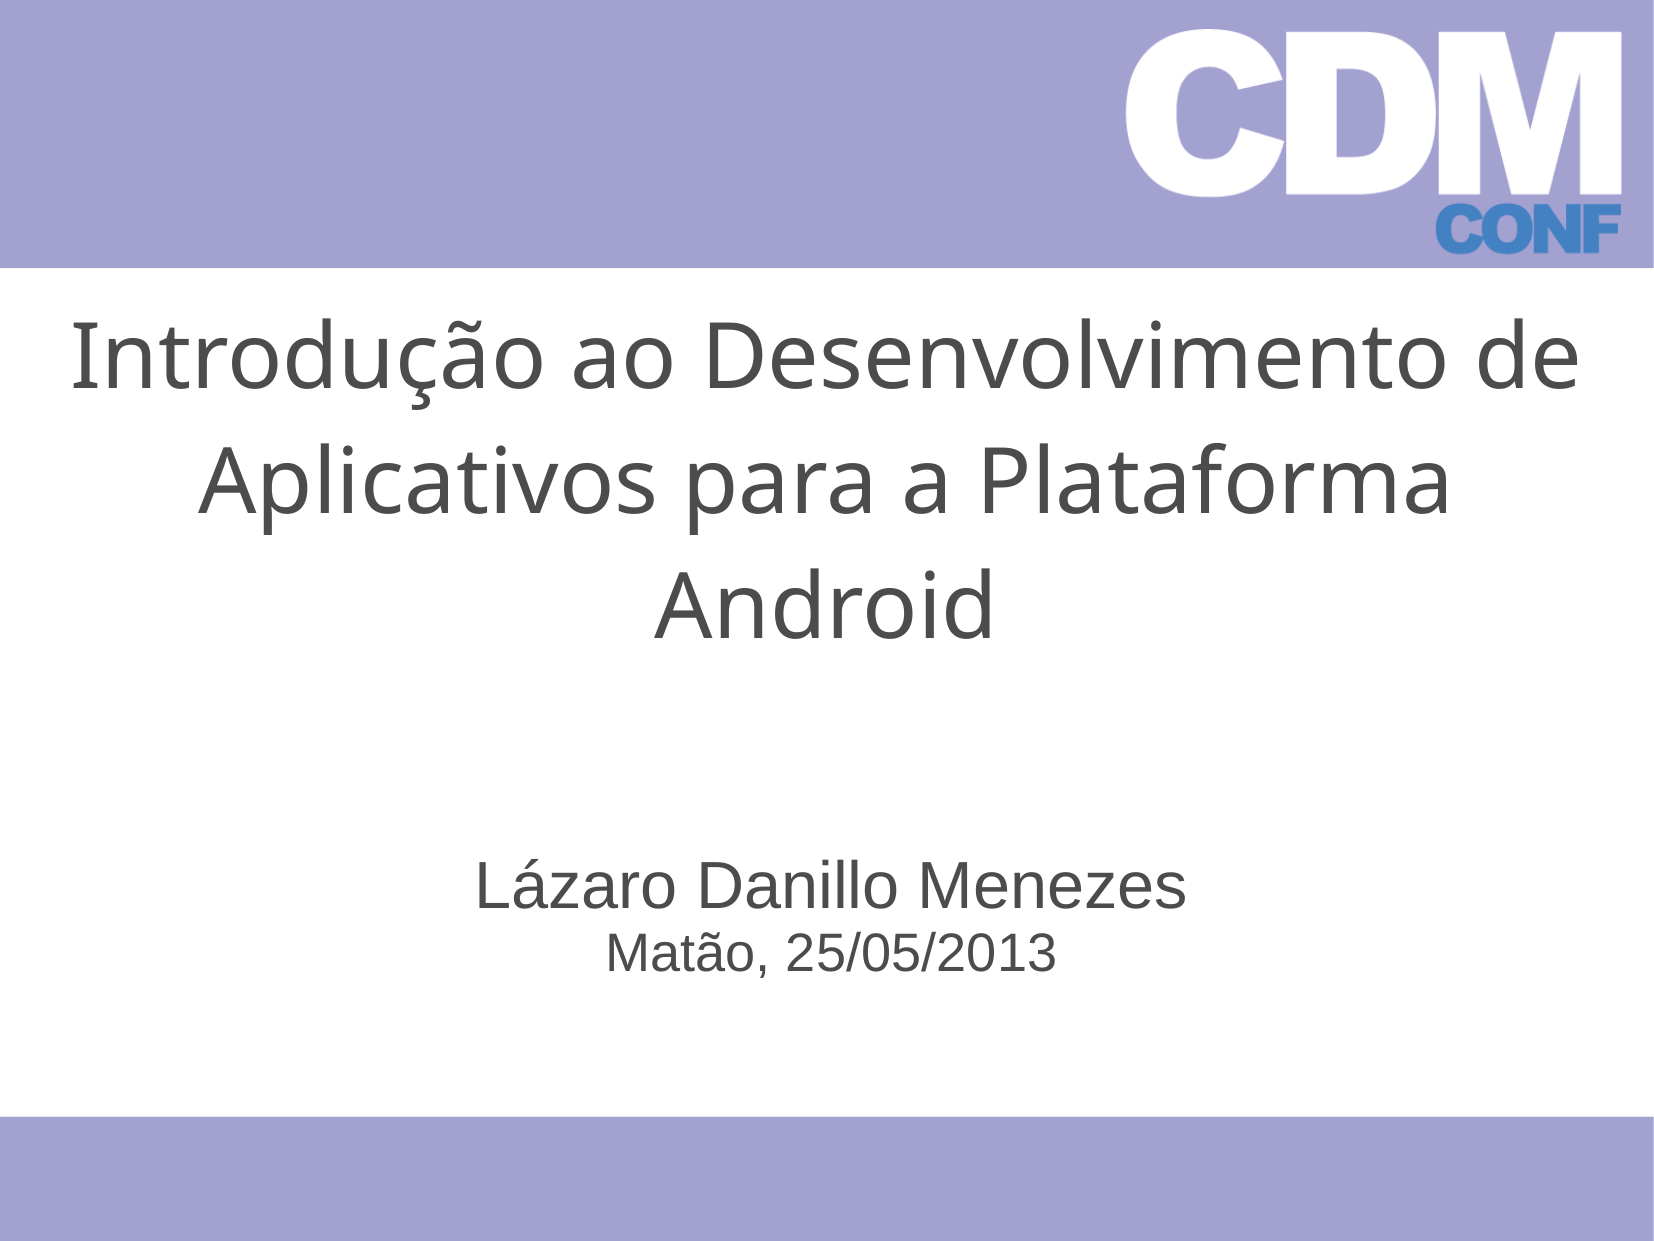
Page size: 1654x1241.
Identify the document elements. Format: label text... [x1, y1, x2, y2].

picture [0, 0, 1654, 1241]
subtitle Lázaro Danillo Menezes Matão, 25/05/2013 [103, 779, 1560, 1052]
title Introdução ao Desenvolvimento de Aplicativos para a Plataforma Android [59, 317, 1595, 639]
